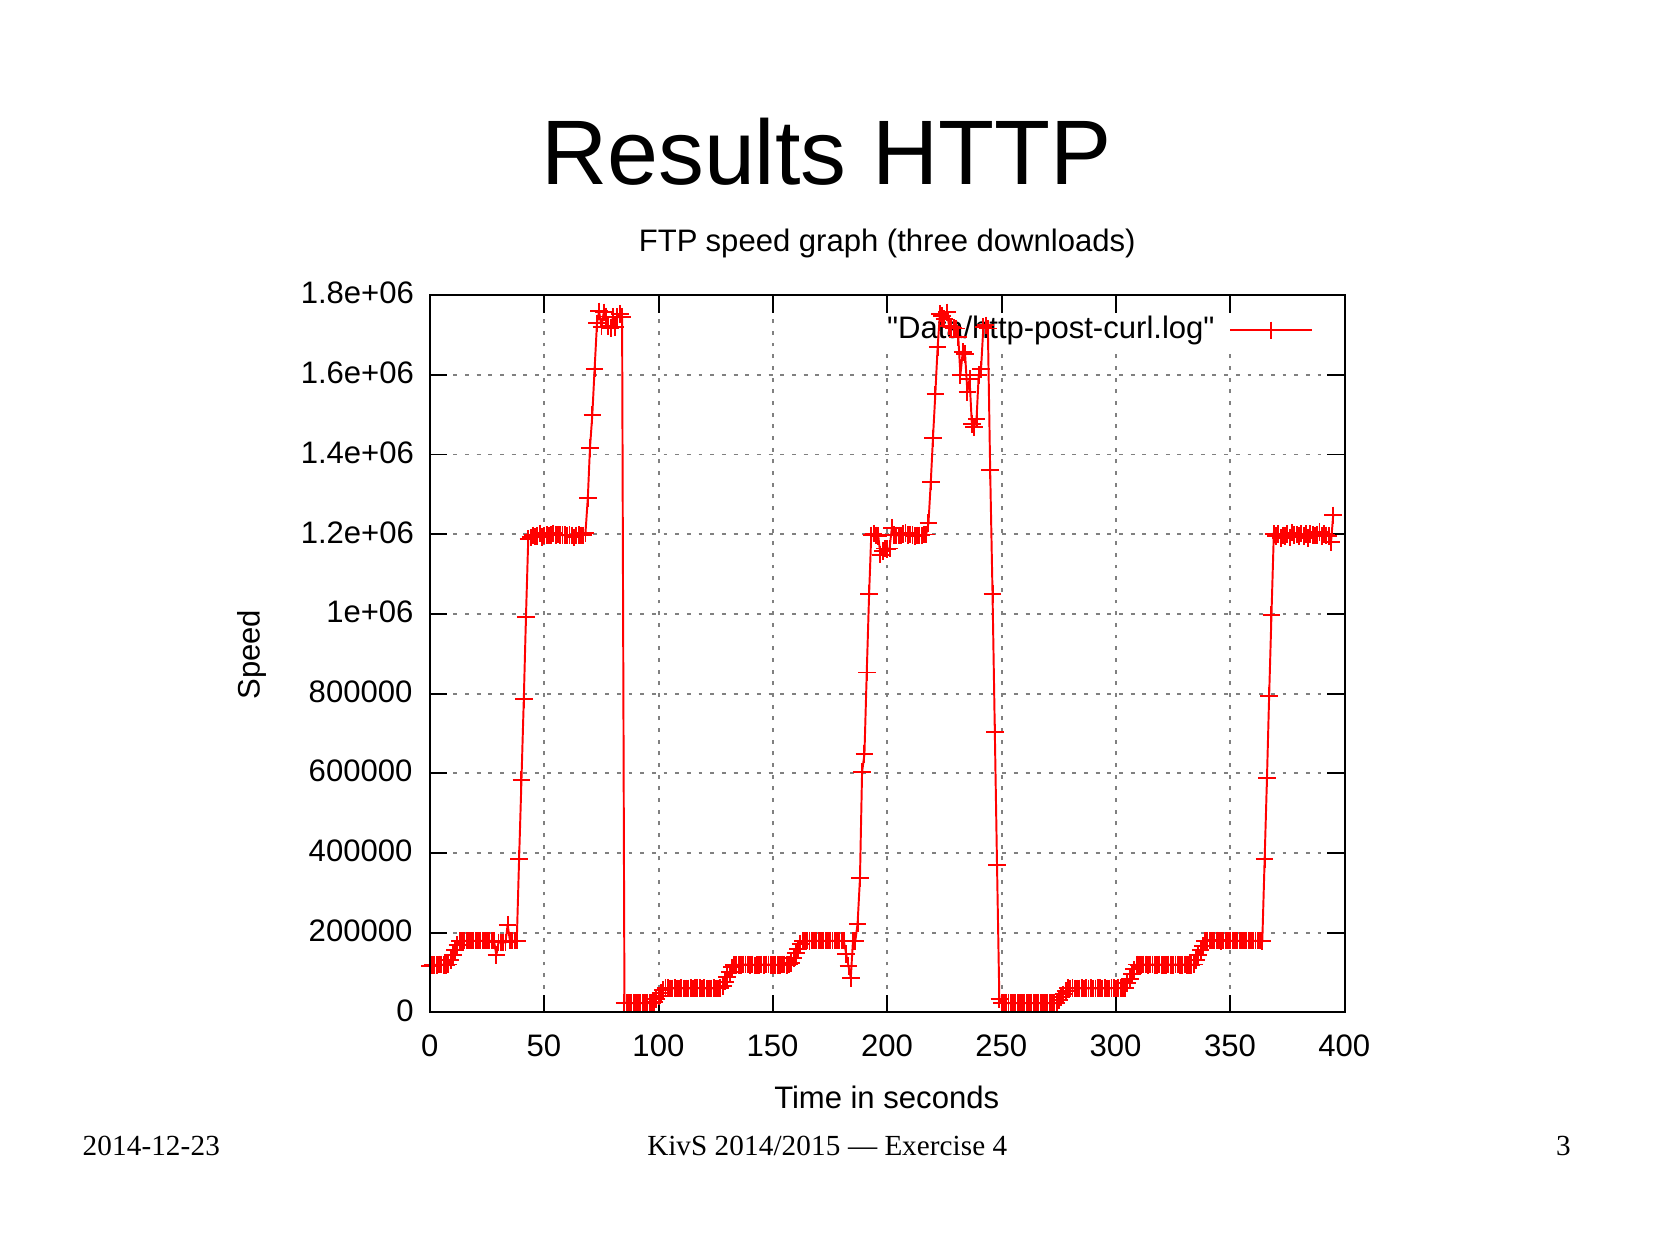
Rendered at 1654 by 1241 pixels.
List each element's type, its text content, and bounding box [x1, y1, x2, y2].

picture [224, 257, 1395, 1126]
title Results HTTP [82, 49, 1571, 257]
